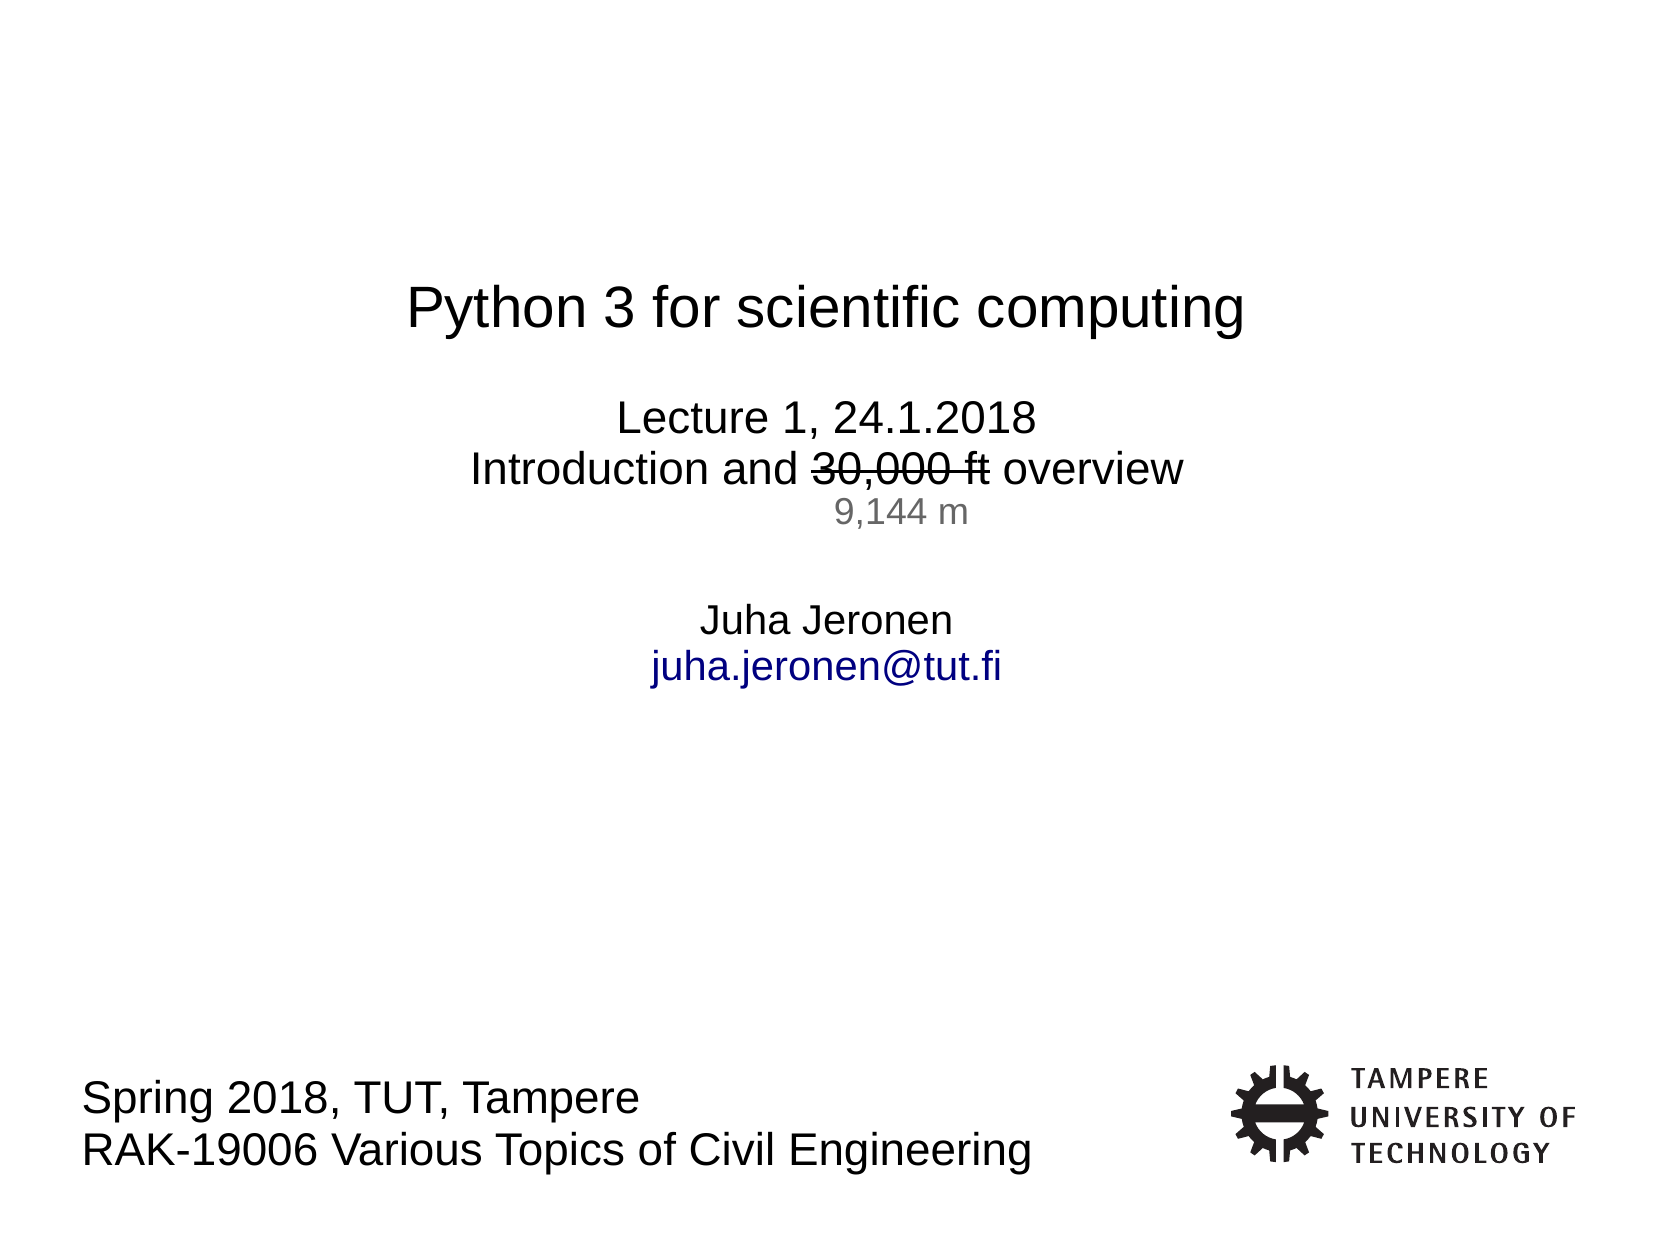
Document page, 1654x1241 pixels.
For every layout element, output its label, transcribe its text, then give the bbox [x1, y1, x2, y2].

text_box 9,144 m [819, 483, 984, 541]
text_box Spring 2018, TUT, Tampere RAK-19006 Various Topics of Civil Engineering [66, 1065, 1051, 1183]
subtitle Python 3 for scientific computing Lecture 1, 24.1.2018 Introduction and 30,000 ft overview Juha Jeronen juha.jeronen@tut.fi [82, 273, 1571, 1027]
picture [1230, 1065, 1576, 1164]
